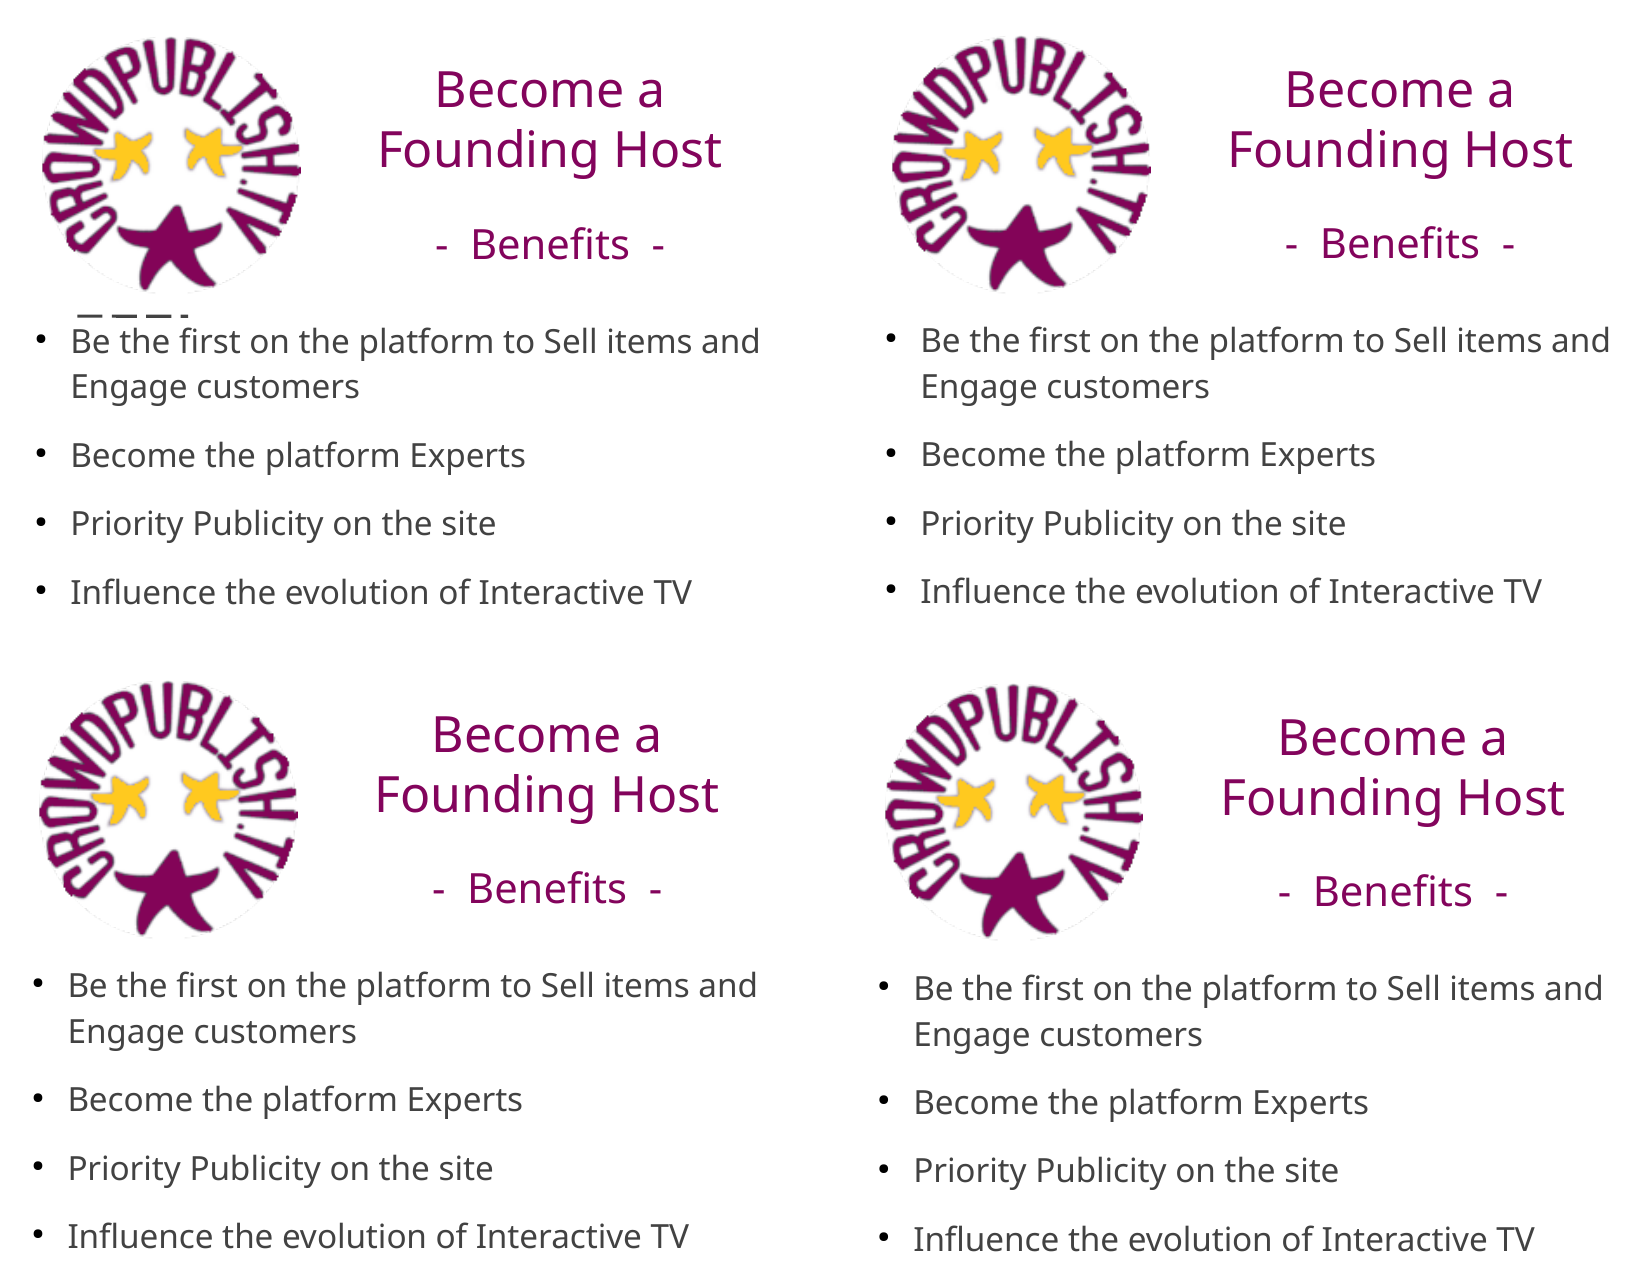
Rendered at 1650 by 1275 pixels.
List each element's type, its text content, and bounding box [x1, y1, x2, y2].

title Become a Founding Host - Benefits - [326, 50, 774, 283]
picture [38, 680, 298, 940]
title Become a Founding Host - Benefits - [1169, 698, 1617, 930]
list Be the first on the platform to Sell items and Engage customers Become the platform Experts Priority Publicity on the site Influence the evolution of Interactive TV [862, 946, 1650, 1275]
title Become a Founding Host - Benefits - [323, 695, 771, 928]
picture [41, 36, 301, 295]
list Be the first on the platform to Sell items and Engage customers Become the platform Experts Priority Publicity on the site Influence the evolution of Interactive TV [870, 298, 1650, 627]
title Become a Founding Host - Benefits - [1176, 50, 1624, 283]
picture [884, 683, 1143, 942]
list Be the first on the platform to Sell items and Engage customers Become the platform Experts Priority Publicity on the site Influence the evolution of Interactive TV [19, 298, 813, 628]
picture [891, 35, 1151, 295]
list Be the first on the platform to Sell items and Engage customers Become the platform Experts Priority Publicity on the site Influence the evolution of Interactive TV [17, 943, 811, 1272]
